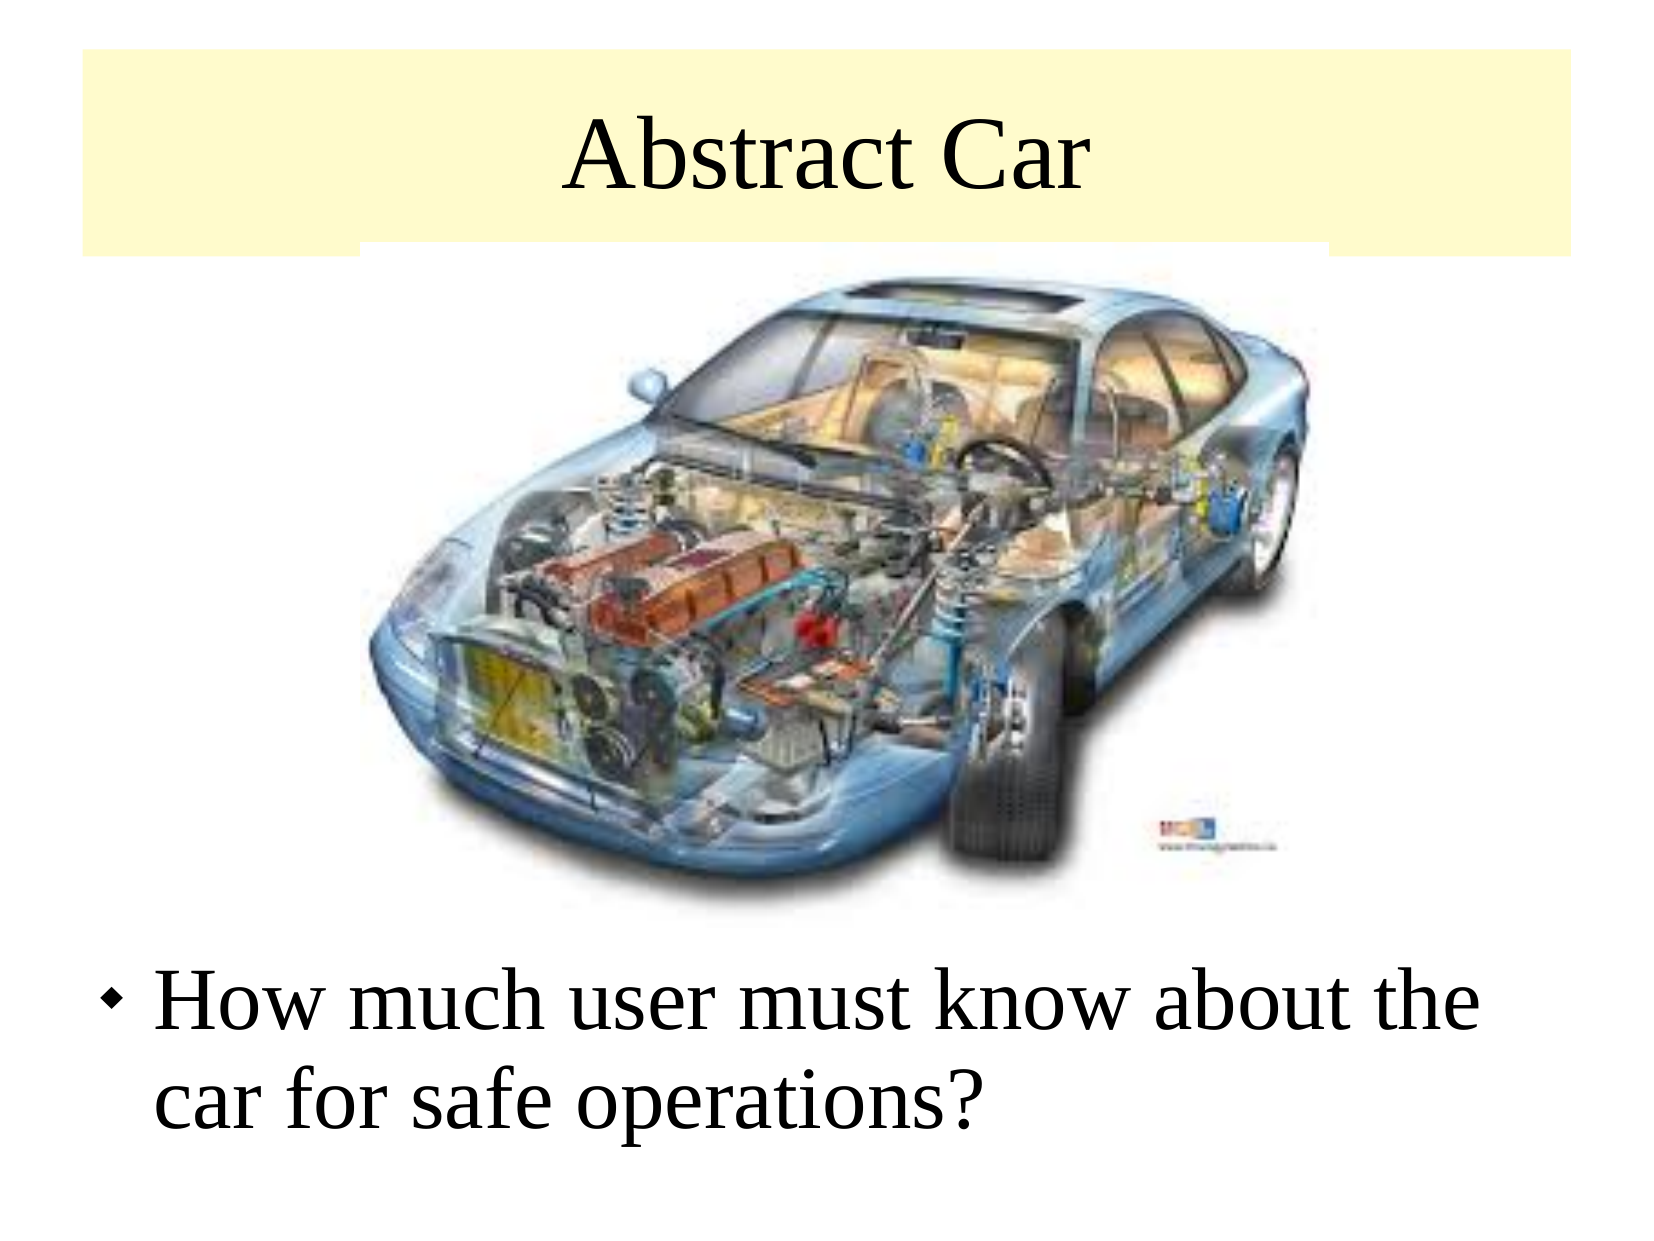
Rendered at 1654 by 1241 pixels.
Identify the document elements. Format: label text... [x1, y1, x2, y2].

list How much user must know about the car for safe operations? [82, 950, 1571, 1158]
title Abstract Car [82, 49, 1571, 257]
picture [360, 242, 1329, 928]
